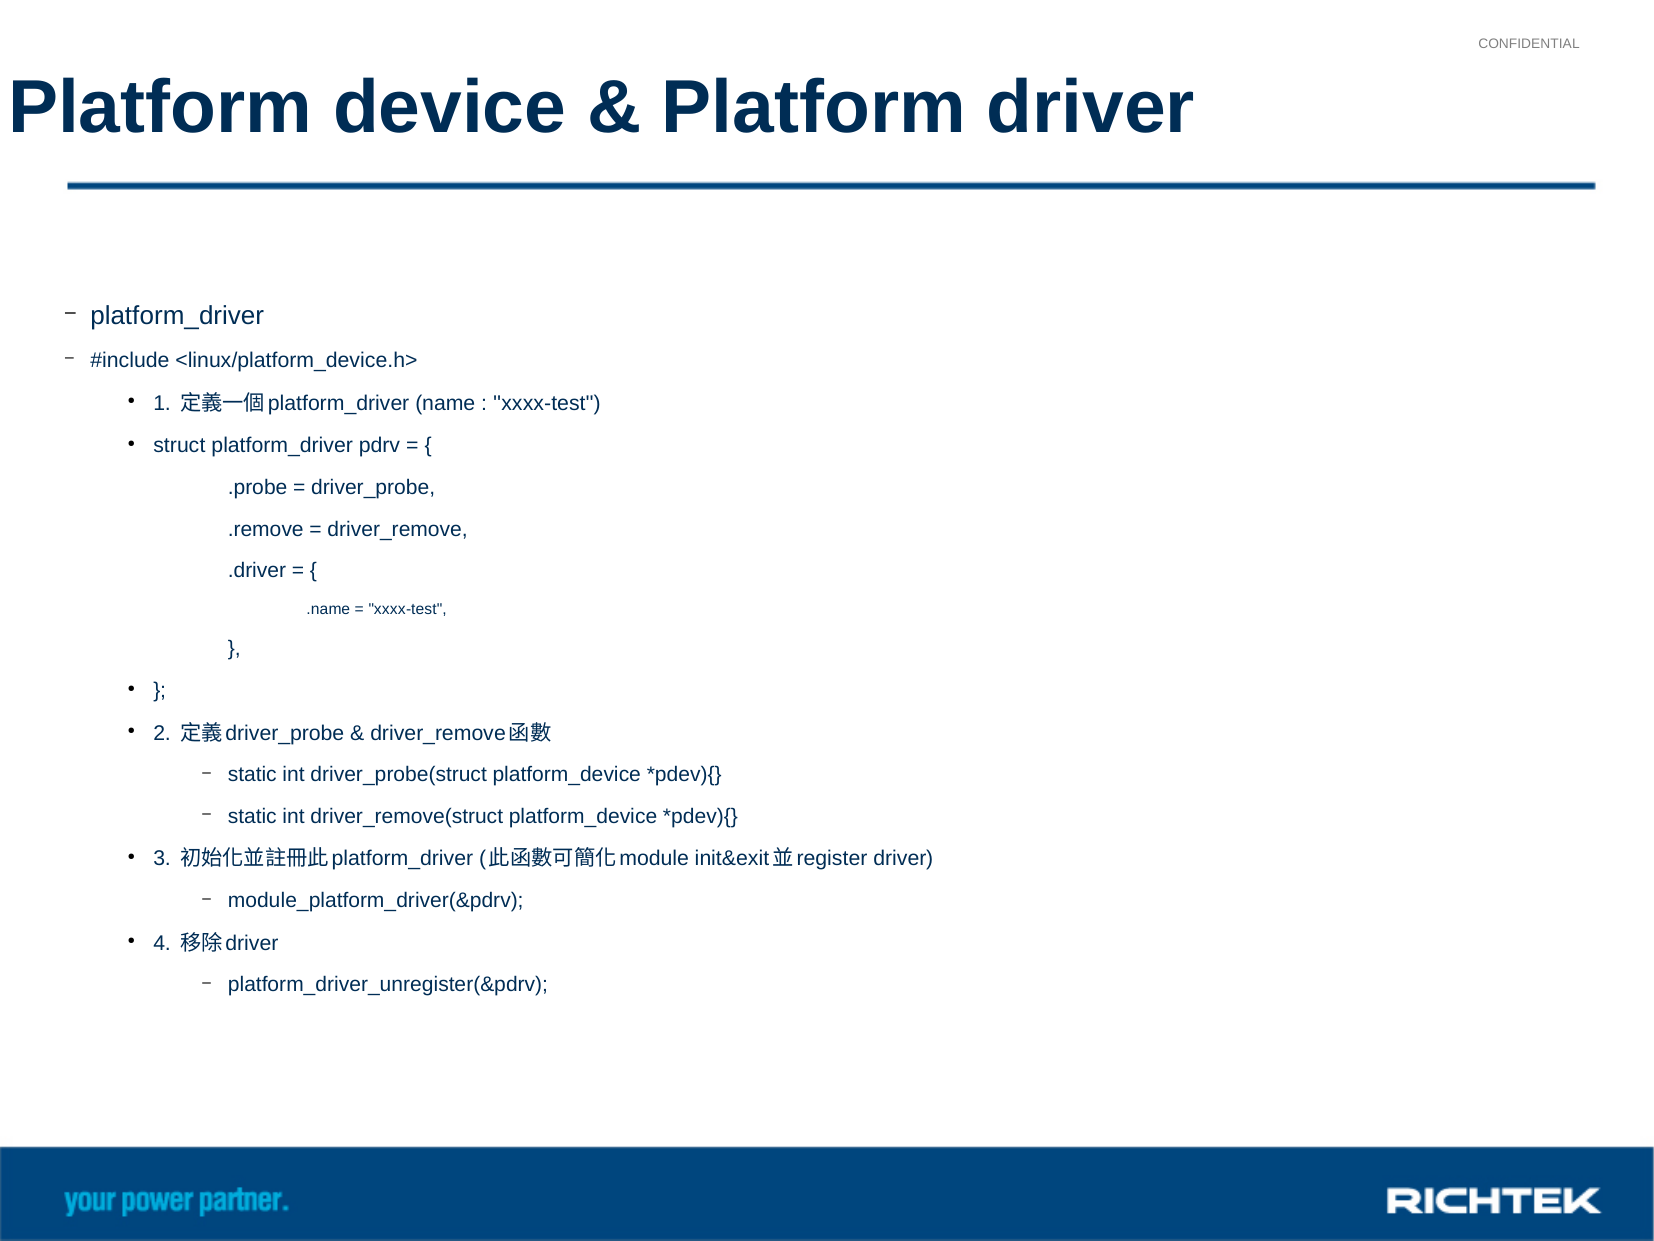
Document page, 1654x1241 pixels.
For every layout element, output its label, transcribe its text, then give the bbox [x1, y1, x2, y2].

title Platform device & Platform driver [0, 49, 1489, 257]
list platform_driver #include <linux/platform_device.h> 1. 定義一個platform_driver (name : ''xxxx-test'') struct platform_driver pdrv = { .probe = driver_probe, .remove = driver_remove, .driver = { .name = "xxxx-test", }, }; 2. 定義driver_probe & driver_remove函數 static int driver_probe(struct platform_device *pdev){} static int driver_remove(struct platform_device *pdev){} 3. 初始化並註冊此platform_driver (此函數可簡化module init&exit並register driver) module_platform_driver(&pdrv); 4. 移除driver platform_driver_unregister(&pdrv); [0, 290, 1489, 1010]
